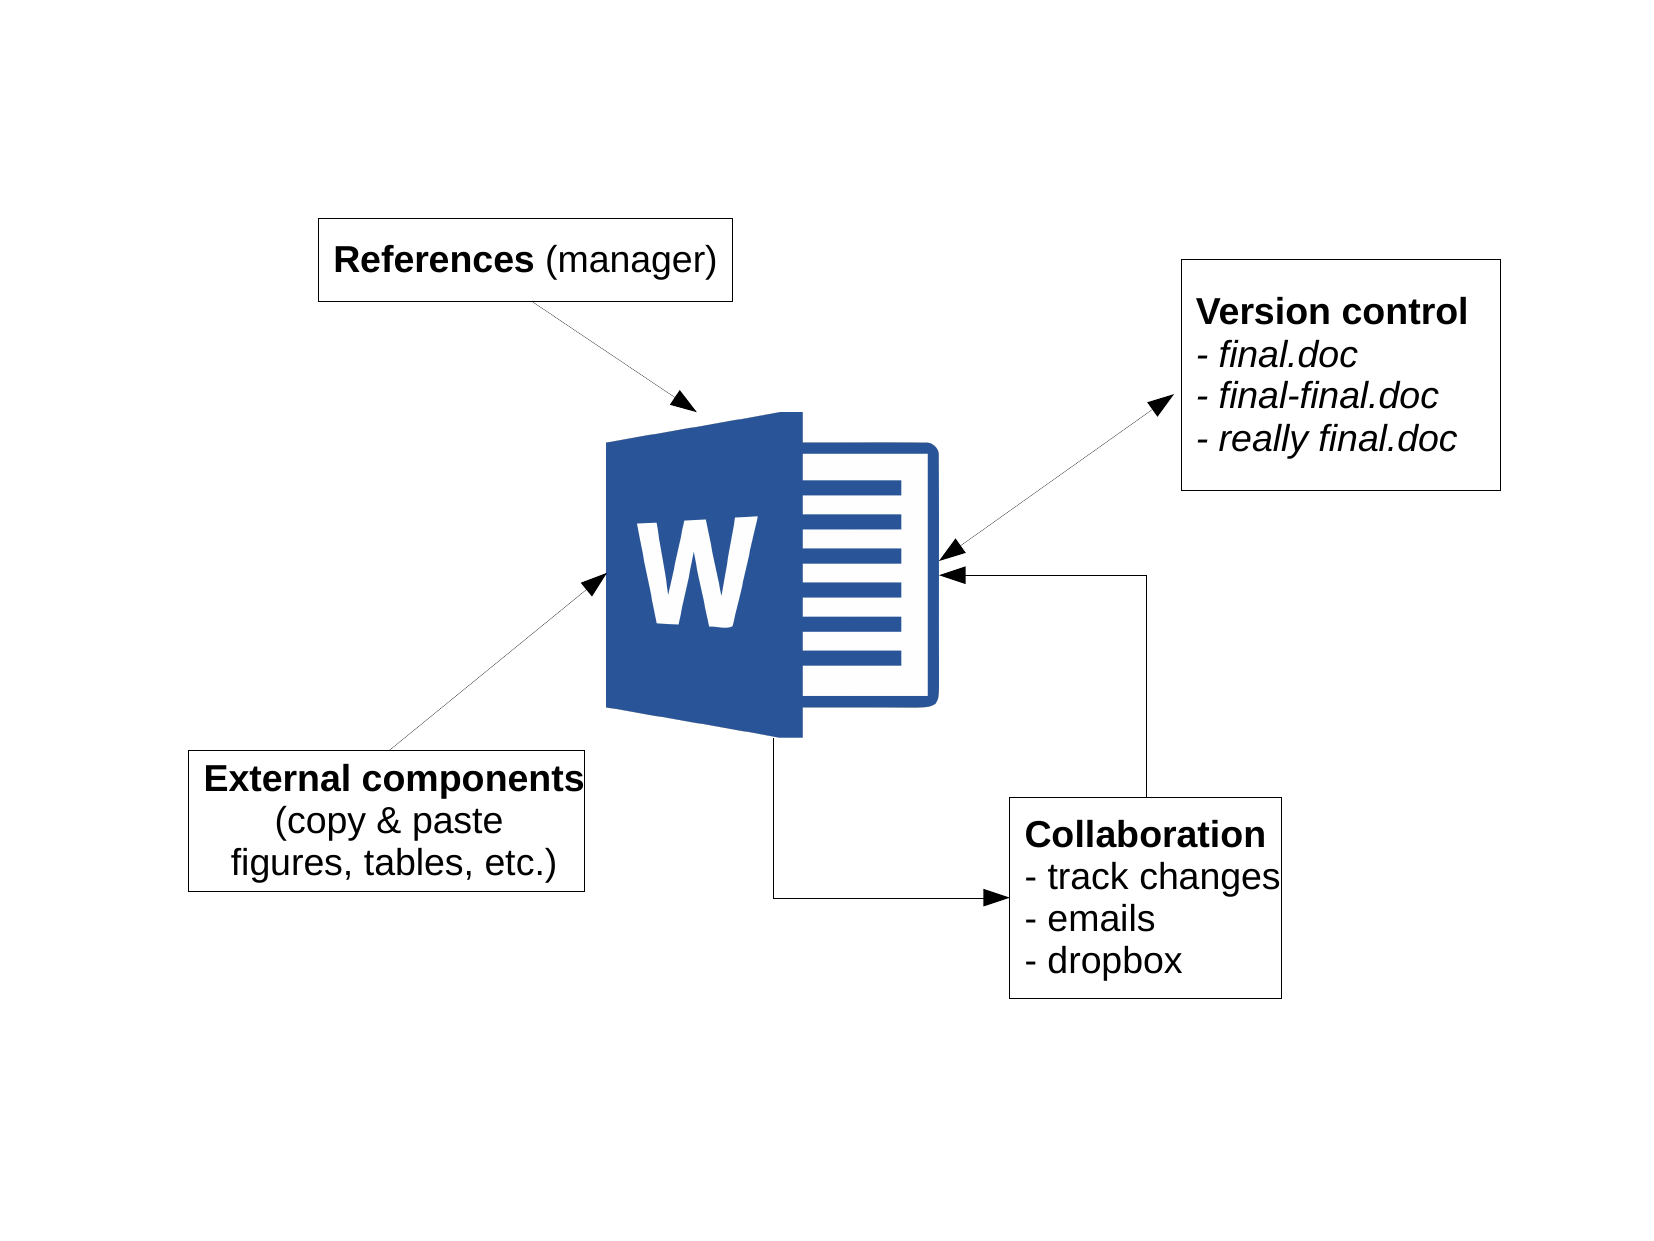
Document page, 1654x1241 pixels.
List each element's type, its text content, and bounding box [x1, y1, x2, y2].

picture [606, 412, 939, 739]
text_box Version control - final.doc - final-final.doc - really final.doc [1181, 259, 1501, 491]
text_box References (manager) [318, 218, 733, 302]
text_box Collaboration - track changes - emails - dropbox [1009, 797, 1282, 999]
text_box External components (copy & paste figures, tables, etc.) [188, 750, 585, 892]
